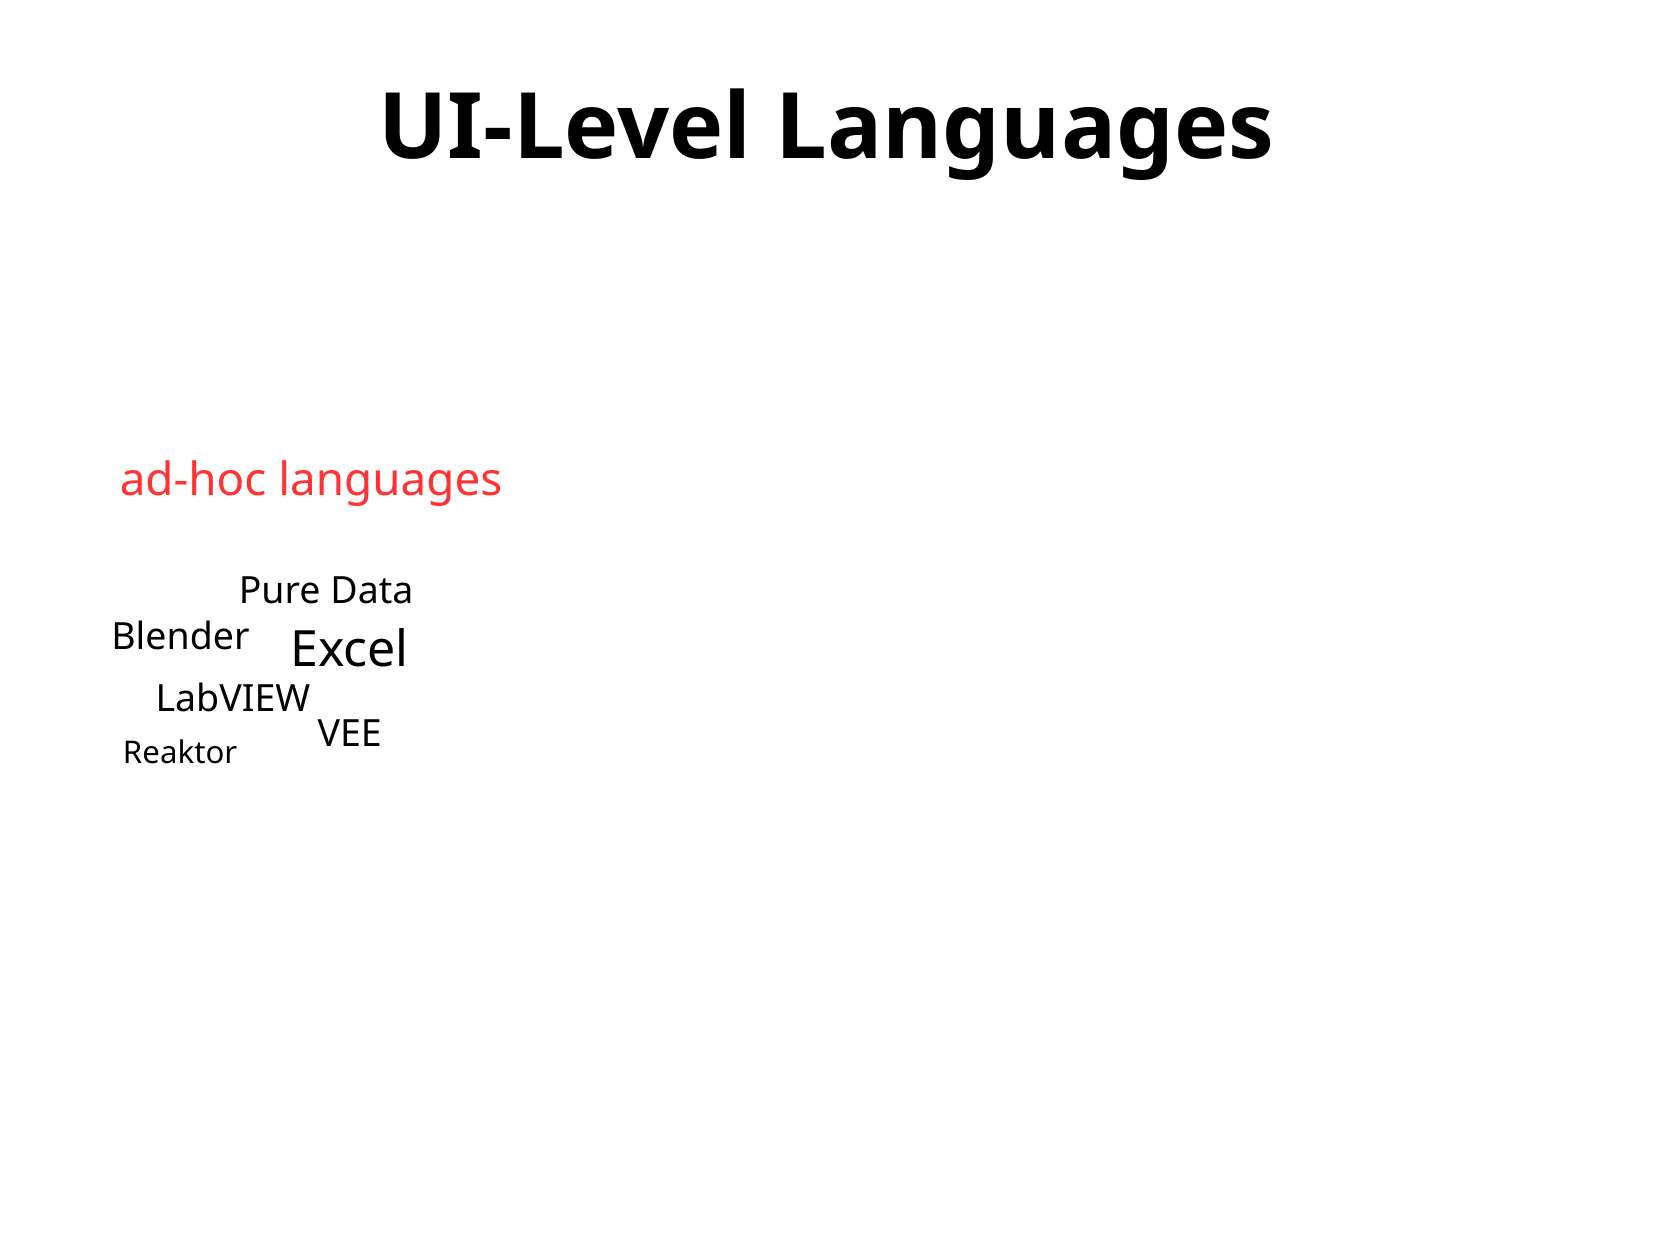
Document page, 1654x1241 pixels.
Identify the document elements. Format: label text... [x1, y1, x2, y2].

text_box Excel [275, 622, 421, 690]
text_box Blender [96, 602, 258, 669]
text_box LabVIEW [140, 663, 318, 730]
text_box VEE [302, 699, 396, 766]
text_box Reaktor [108, 722, 246, 789]
text_box Pure Data [223, 555, 421, 622]
text_box ad-hoc languages [105, 439, 496, 517]
title UI-Level Languages [82, 19, 1571, 227]
